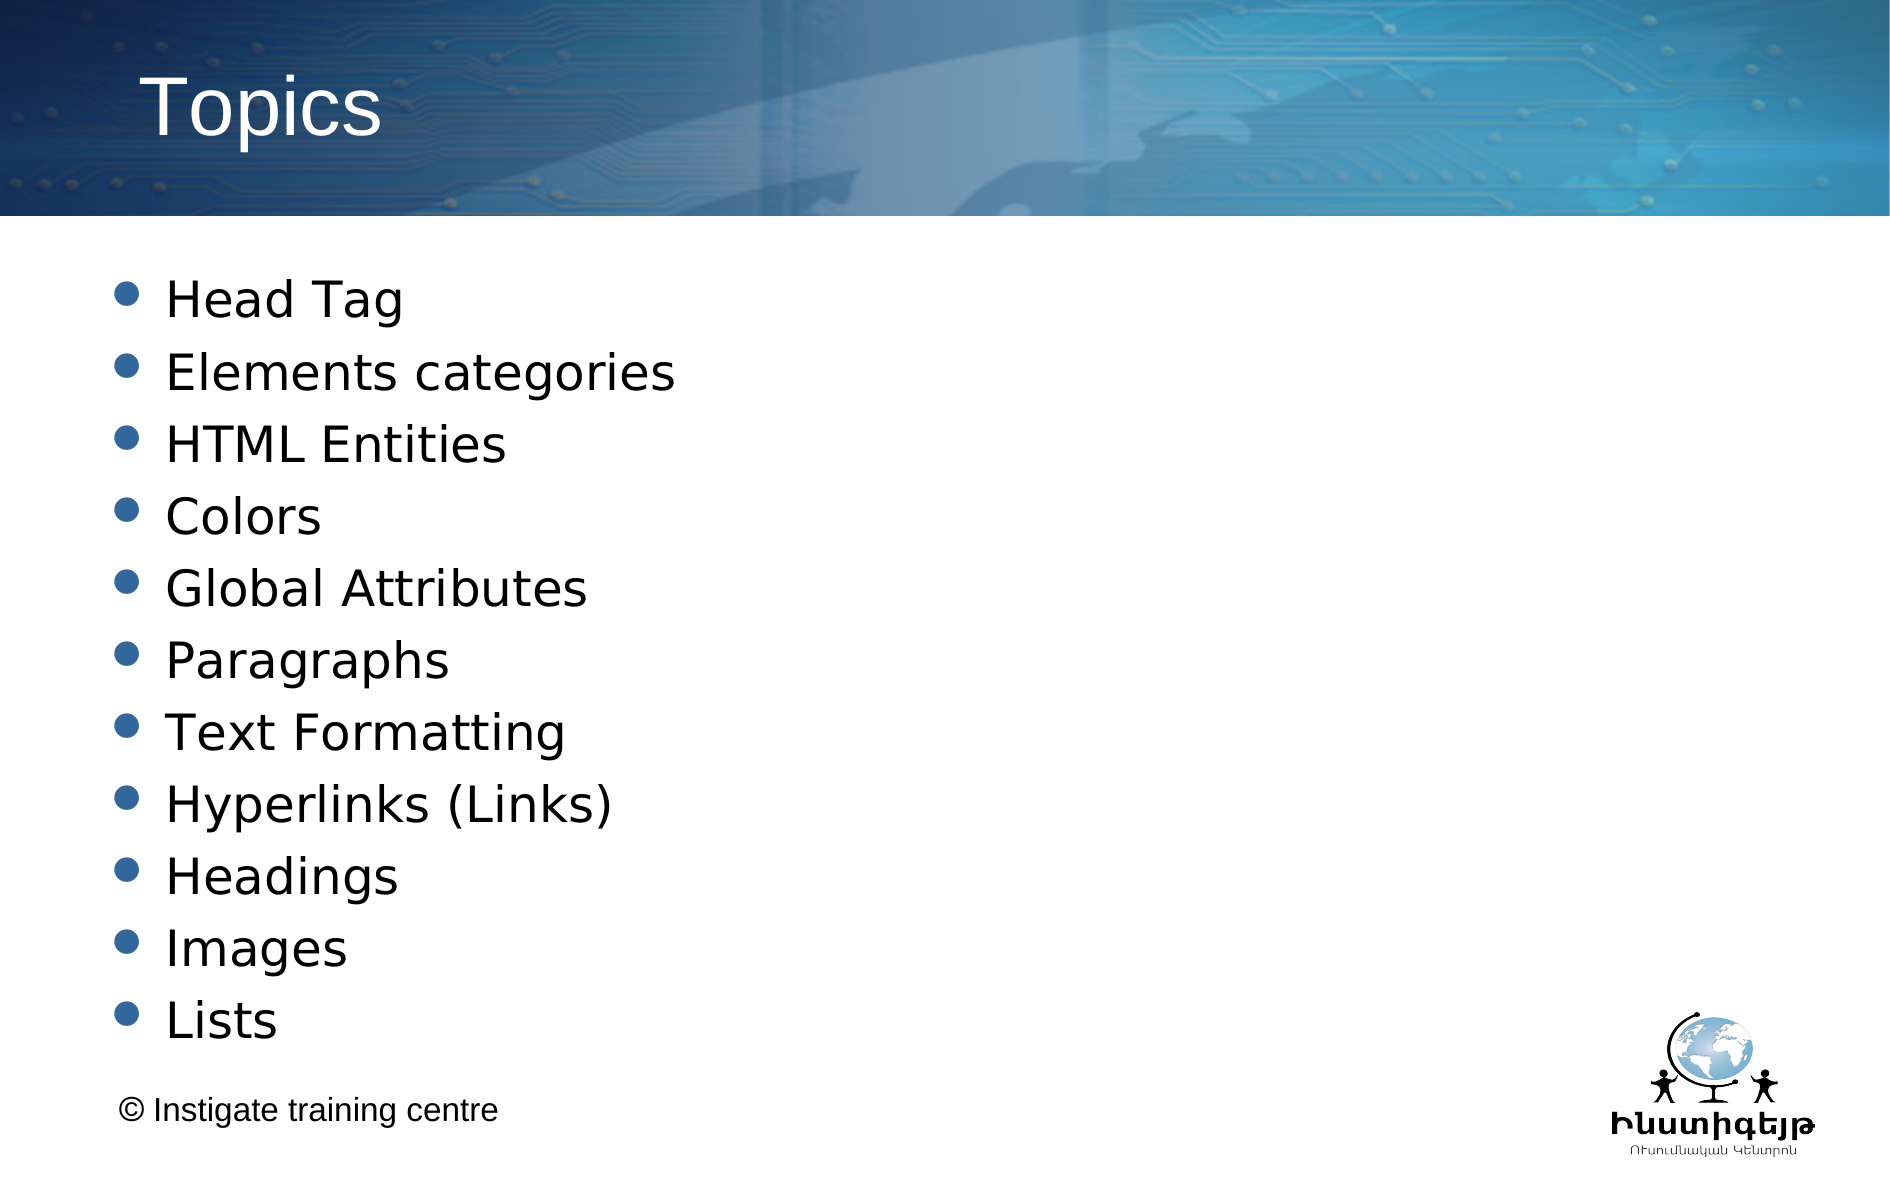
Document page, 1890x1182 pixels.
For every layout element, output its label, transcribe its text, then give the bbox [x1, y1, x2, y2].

picture [0, 0, 1890, 216]
picture [1612, 1012, 1815, 1157]
list Head Tag Elements categories HTML Entities Colors Global Attributes Paragraphs Text Formatting Hyperlinks (Links) Headings Images Lists [110, 276, 1801, 302]
text_box HTML <button> Tag [110, 308, 1801, 357]
